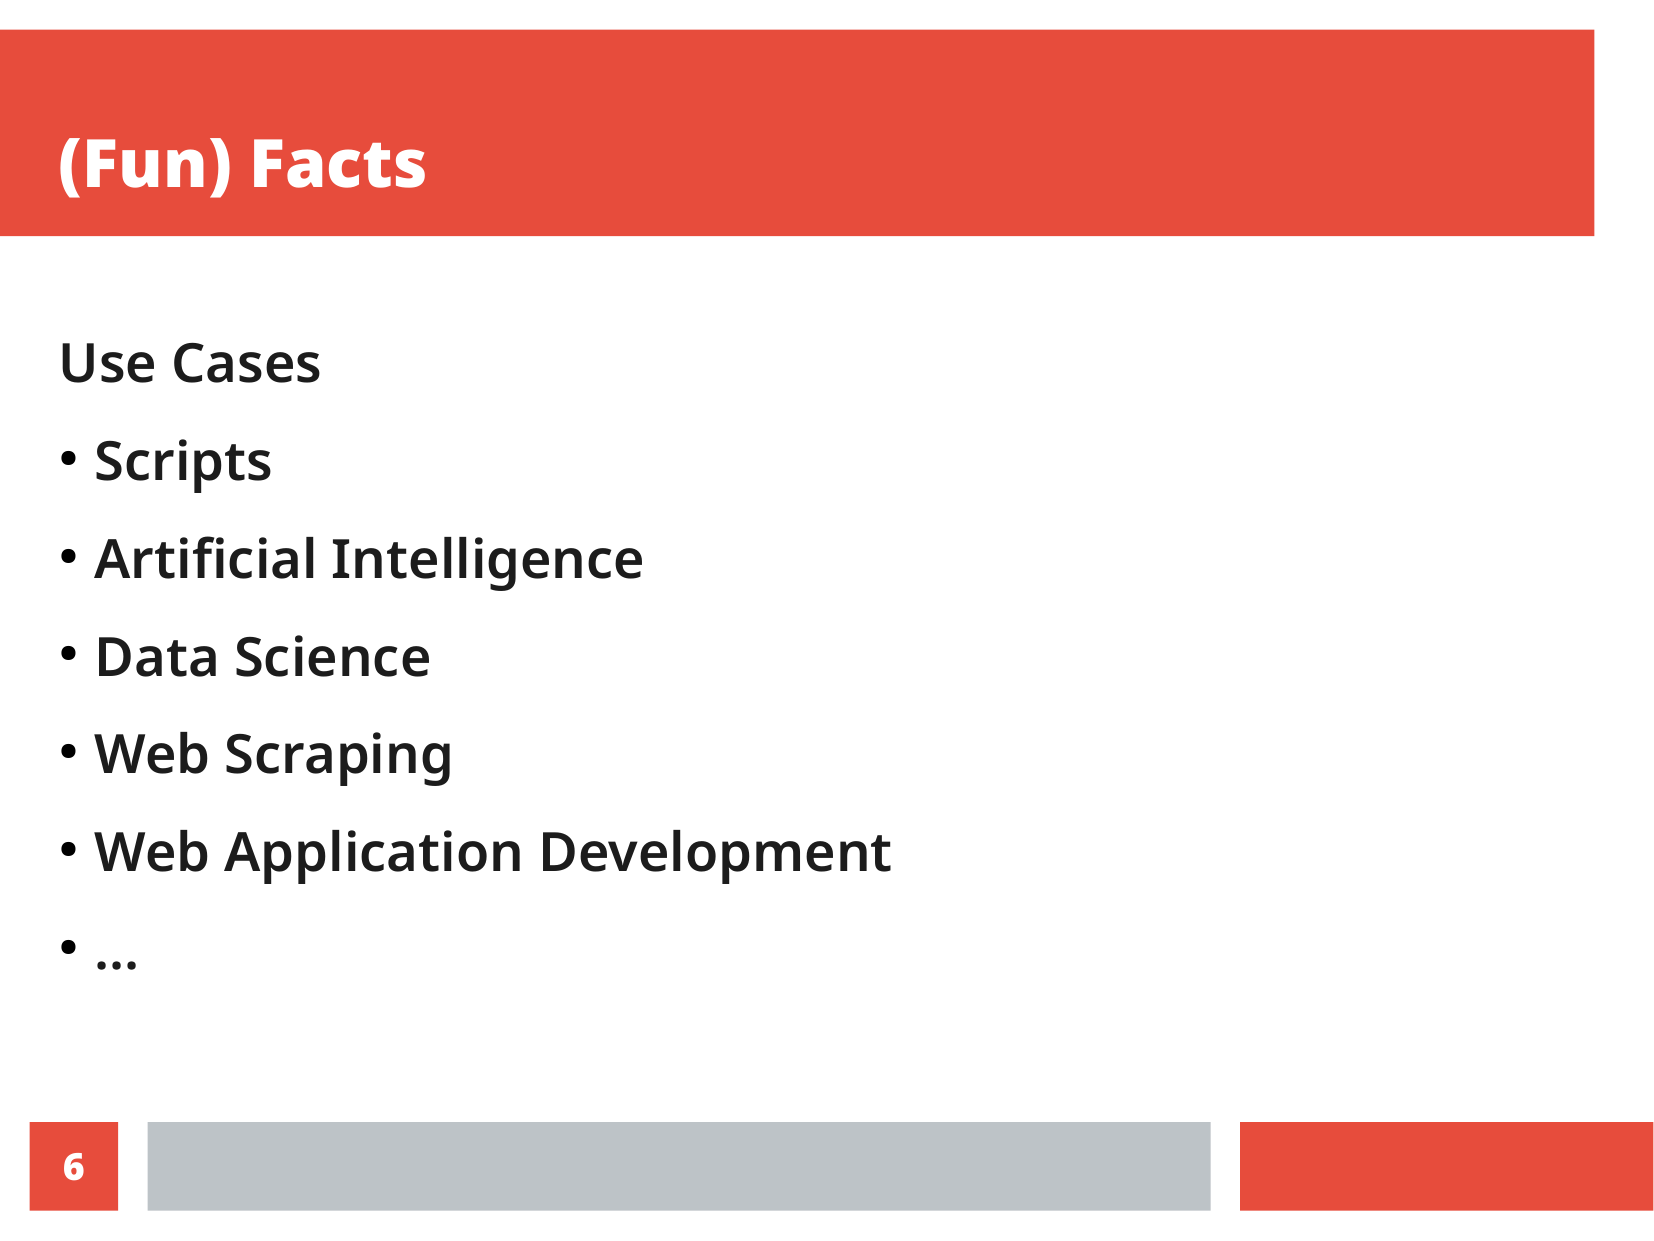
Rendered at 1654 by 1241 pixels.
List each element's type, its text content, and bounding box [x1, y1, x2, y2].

title (Fun) Facts [59, 59, 1595, 207]
list Use Cases Scripts Artificial Intelligence Data Science Web Scraping Web Application Development ... [59, 324, 1565, 1093]
